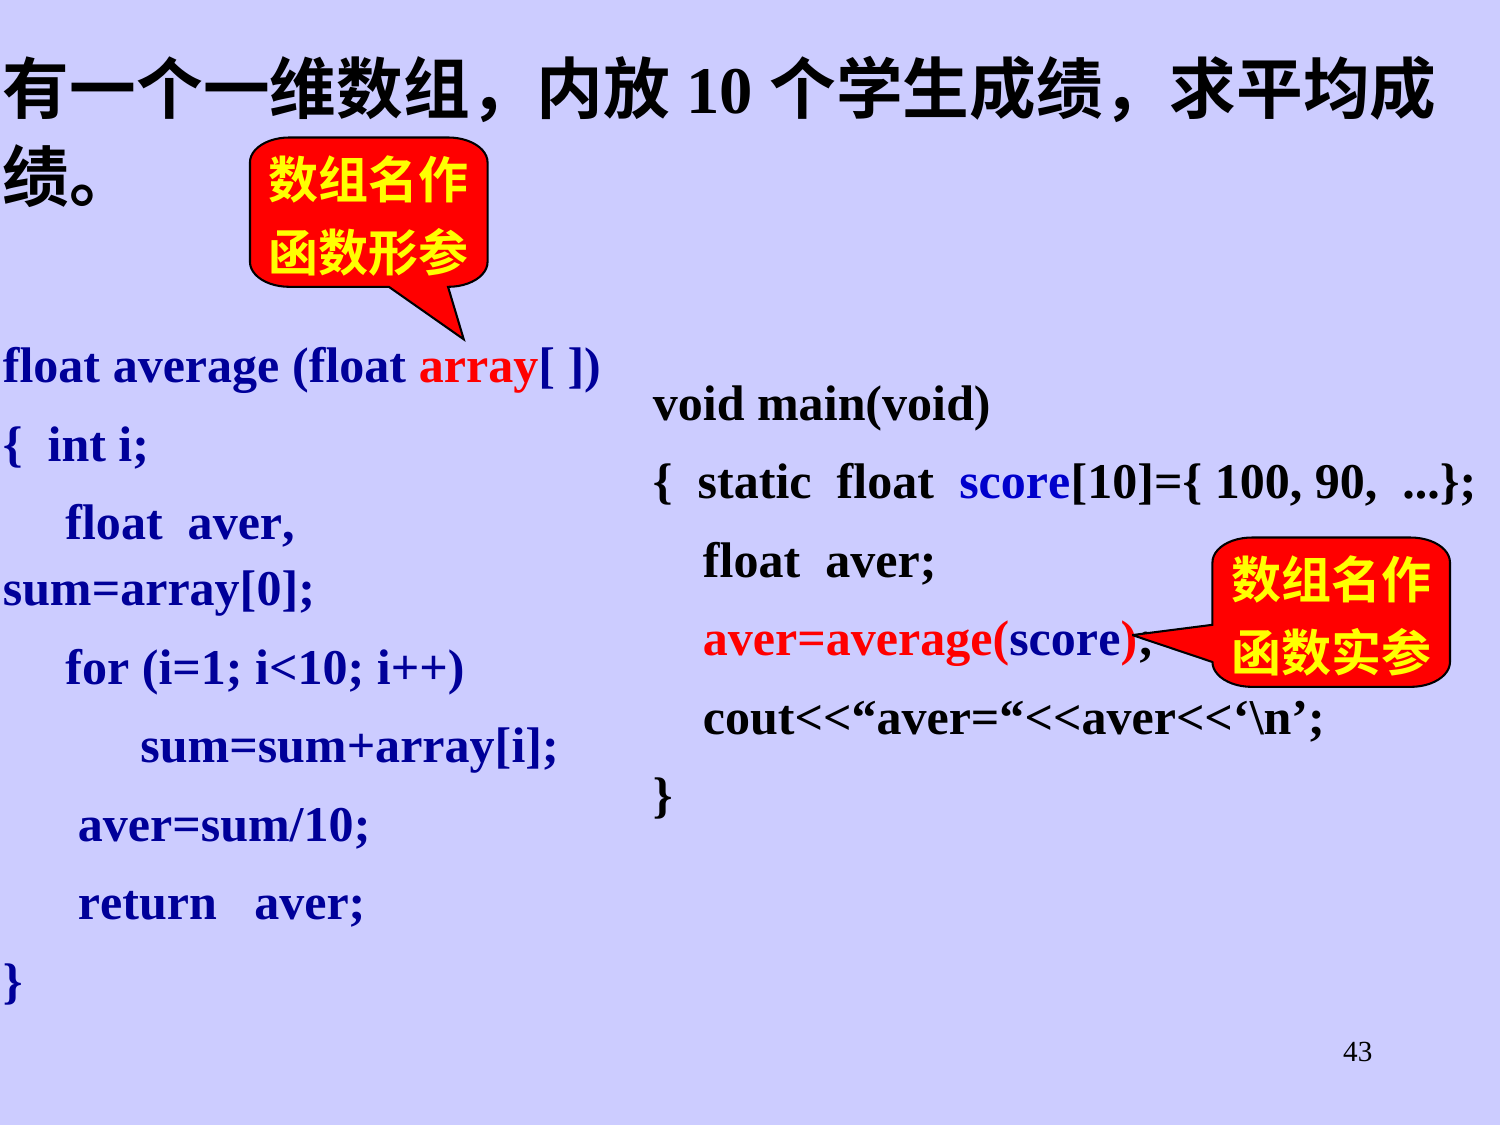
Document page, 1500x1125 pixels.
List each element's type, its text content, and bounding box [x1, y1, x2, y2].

text_box float average (float array[ ]) { int i; float aver, sum=array[0]; for (i=1; i<10; i++) sum=sum+array[i]; aver=sum/10; return aver; } [0, 324, 625, 1010]
text_box 数组名作 函数实参 [1132, 537, 1450, 687]
text_box 数组名作 函数形参 [249, 137, 488, 340]
text_box 有一个一维数组，内放10个学生成绩，求平均成绩。 [0, 37, 1500, 217]
text_box void main(void) { static float score[10]={ 100, 90, ...}; float aver; aver=average(score); cout<<“aver=“<<aver<<‘\n’; } [649, 362, 1500, 825]
text_box <编号> [1074, 1025, 1388, 1101]
